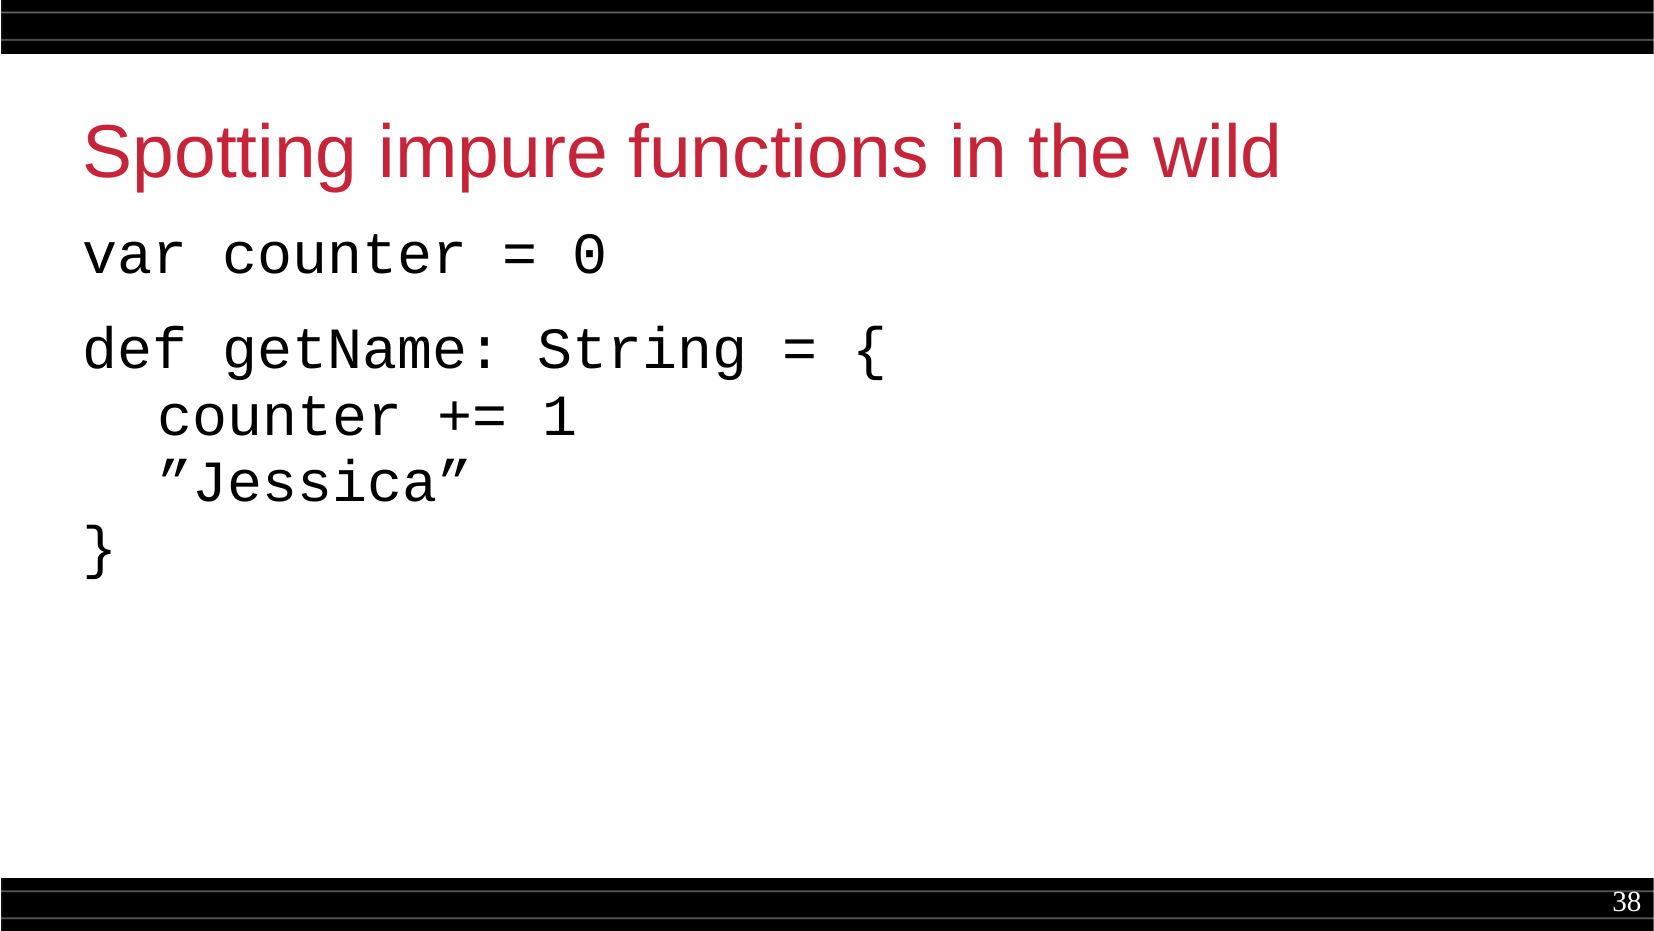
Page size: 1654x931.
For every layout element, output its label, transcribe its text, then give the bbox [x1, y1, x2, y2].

list var counter = 0 def getName: String = { counter += 1 ”Jessica” } [82, 225, 1571, 856]
title Spotting impure functions in the wild [82, 92, 1571, 211]
picture [1, 878, 1654, 931]
picture [1, 0, 1654, 54]
